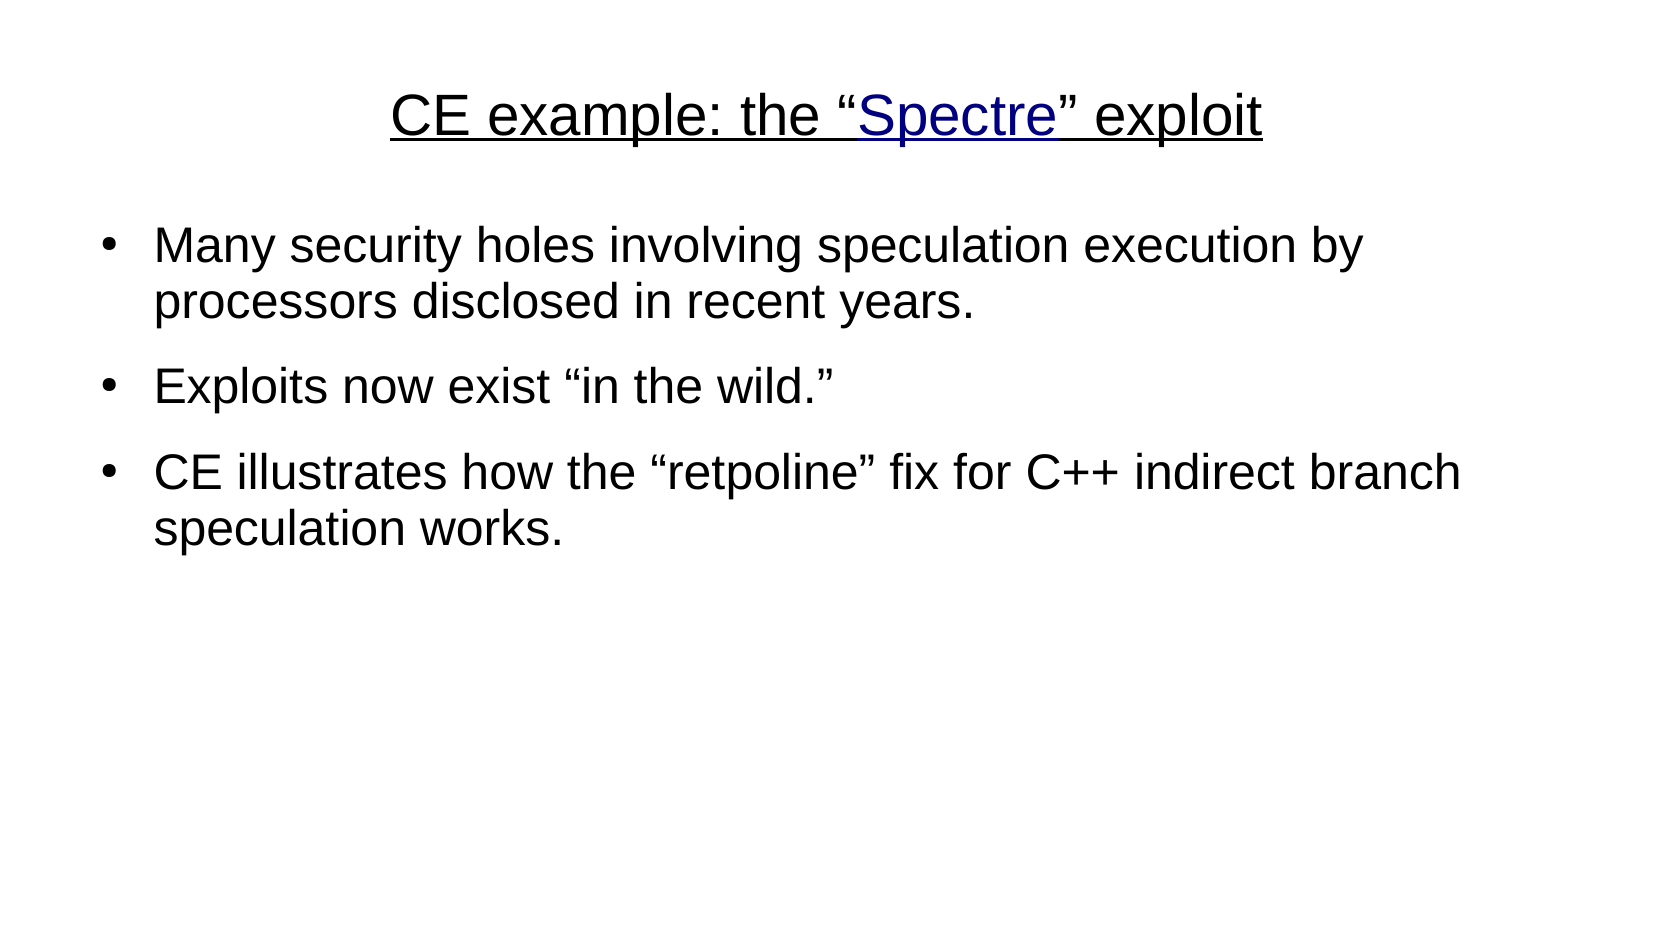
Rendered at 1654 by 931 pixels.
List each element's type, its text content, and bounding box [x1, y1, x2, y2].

title CE example: the “Spectre” exploit [82, 37, 1571, 193]
list Many security holes involving speculation execution by processors disclosed in recent years. Exploits now exist “in the wild.” CE illustrates how the “retpoline” fix for C++ indirect branch speculation works. [82, 217, 1571, 758]
